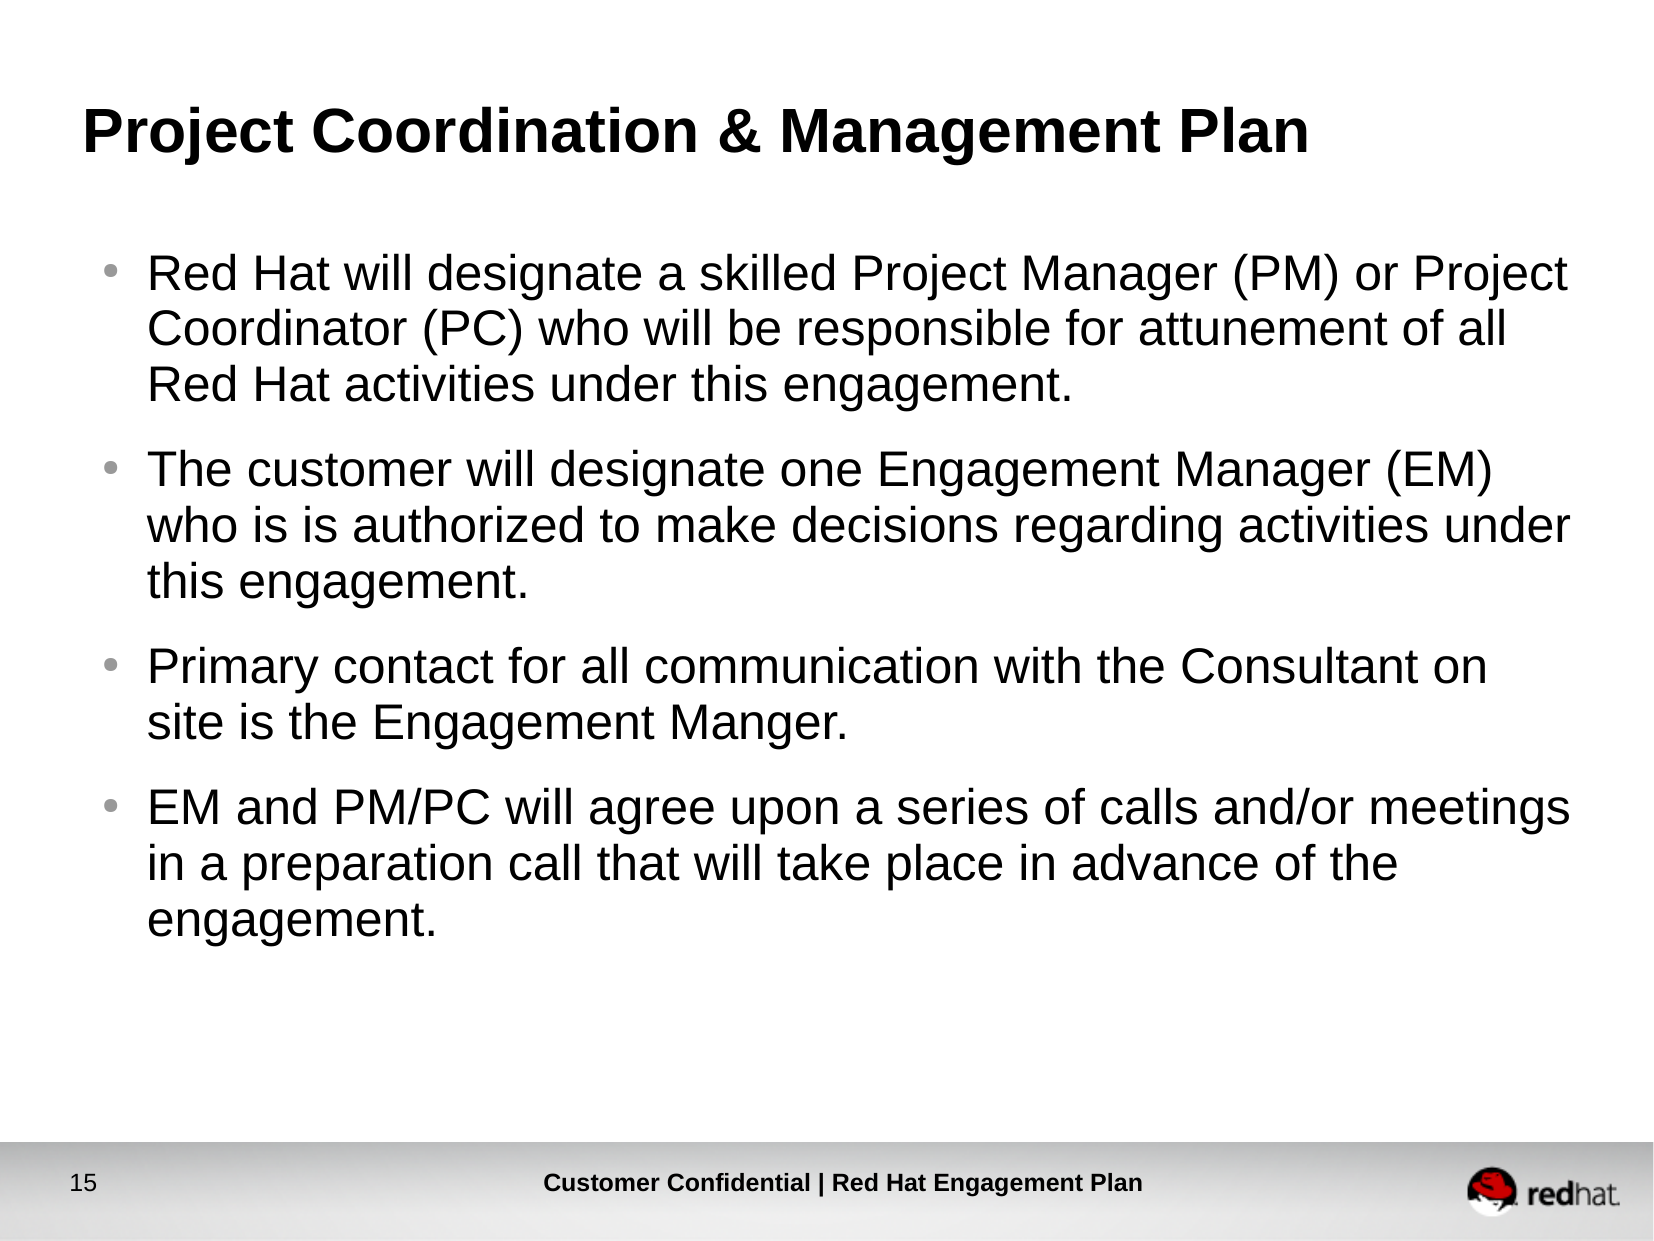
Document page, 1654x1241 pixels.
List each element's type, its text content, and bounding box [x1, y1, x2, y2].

picture [0, 1142, 1654, 1241]
list Red Hat will designate a skilled Project Manager (PM) or Project Coordinator (PC) who will be responsible for attunement of all Red Hat activities under this engagement. The customer will designate one Engagement Manager (EM) who is is authorized to make decisions regarding activities under this engagement. Primary contact for all communication with the Consultant on site is the Engagement Manger. EM and PM/PC will agree upon a series of calls and/or meetings in a preparation call that will take place in advance of the engagement. [86, 244, 1576, 1039]
title Project Coordination & Management Plan [82, 37, 1571, 226]
